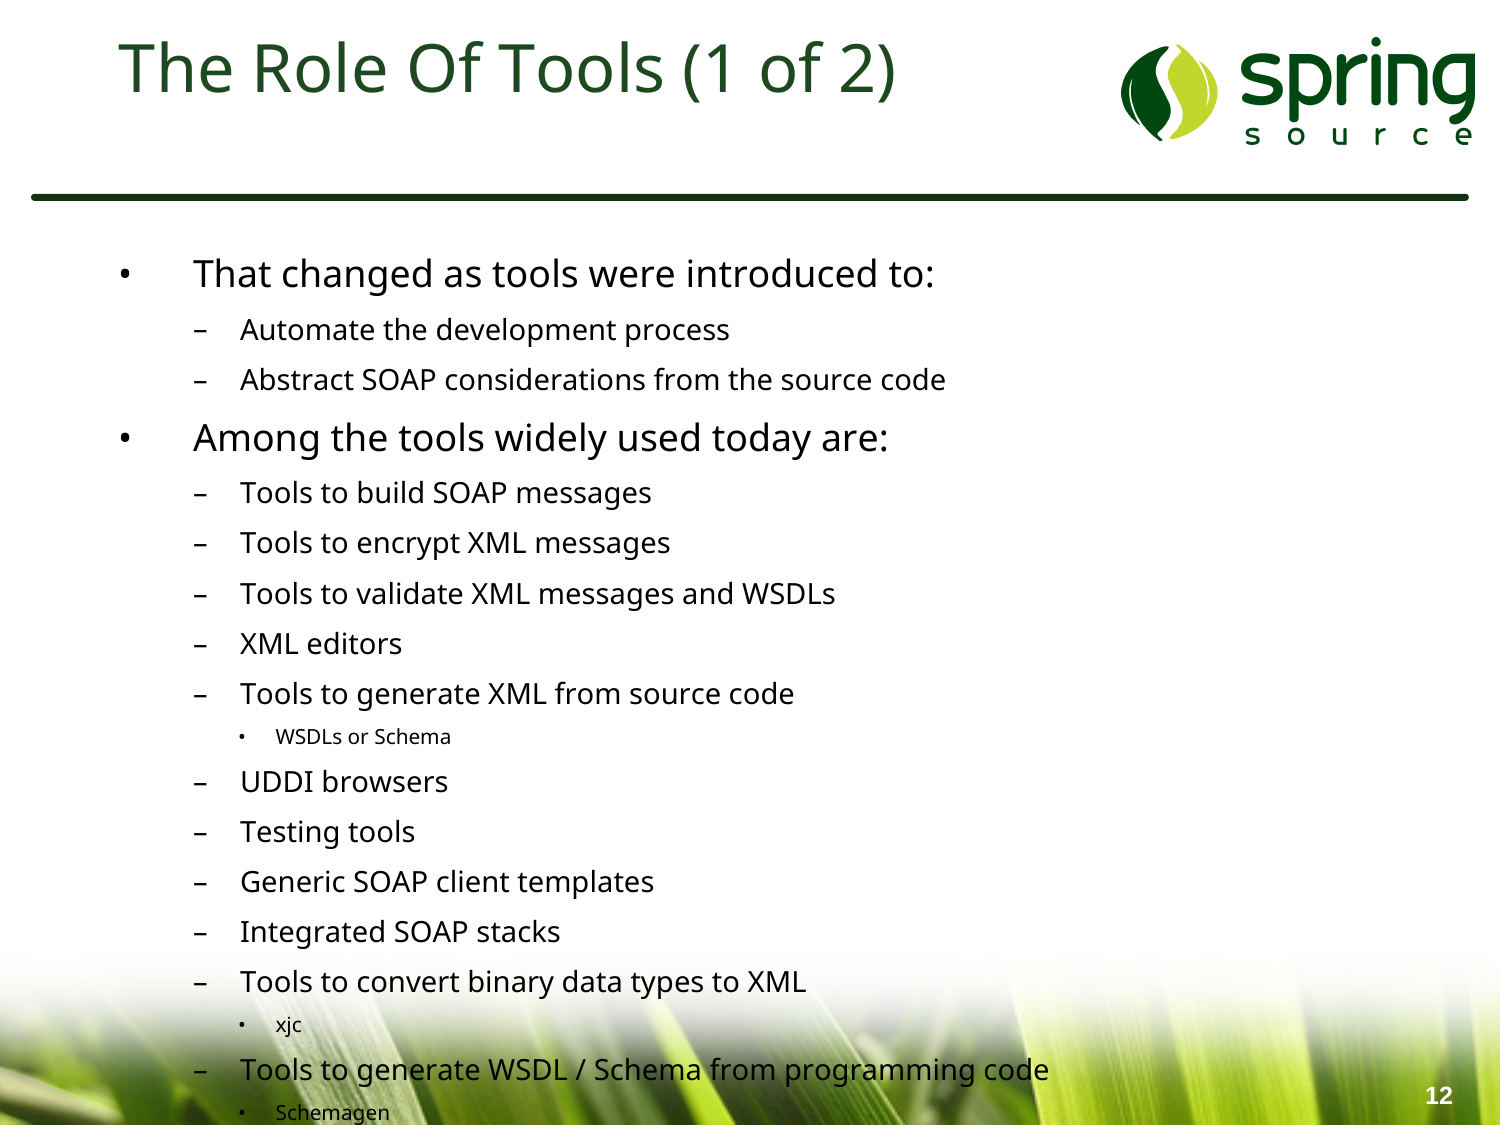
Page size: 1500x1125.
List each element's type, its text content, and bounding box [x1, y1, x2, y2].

picture [1137, 37, 1475, 145]
picture [491, 1060, 500, 1076]
title The Role Of Tools (1 of 2) [103, 13, 1137, 177]
picture [0, 944, 1500, 1125]
picture [503, 1060, 512, 1075]
picture [536, 1061, 548, 1078]
picture [1019, 1066, 1028, 1078]
list That changed as tools were introduced to: Automate the development process Abstract SOAP considerations from the source code Among the tools widely used today are: Tools to build SOAP messages Tools to encrypt XML messages Tools to validate XML messages and WSDLs XML editors Tools to generate XML from source code WSDLs or Schema UDDI browsers Testing tools Generic SOAP client templates Integrated SOAP stacks Tools to convert binary data types to XML xjc Tools to generate WSDL / Schema from programming code Schemagen [103, 239, 1394, 1060]
